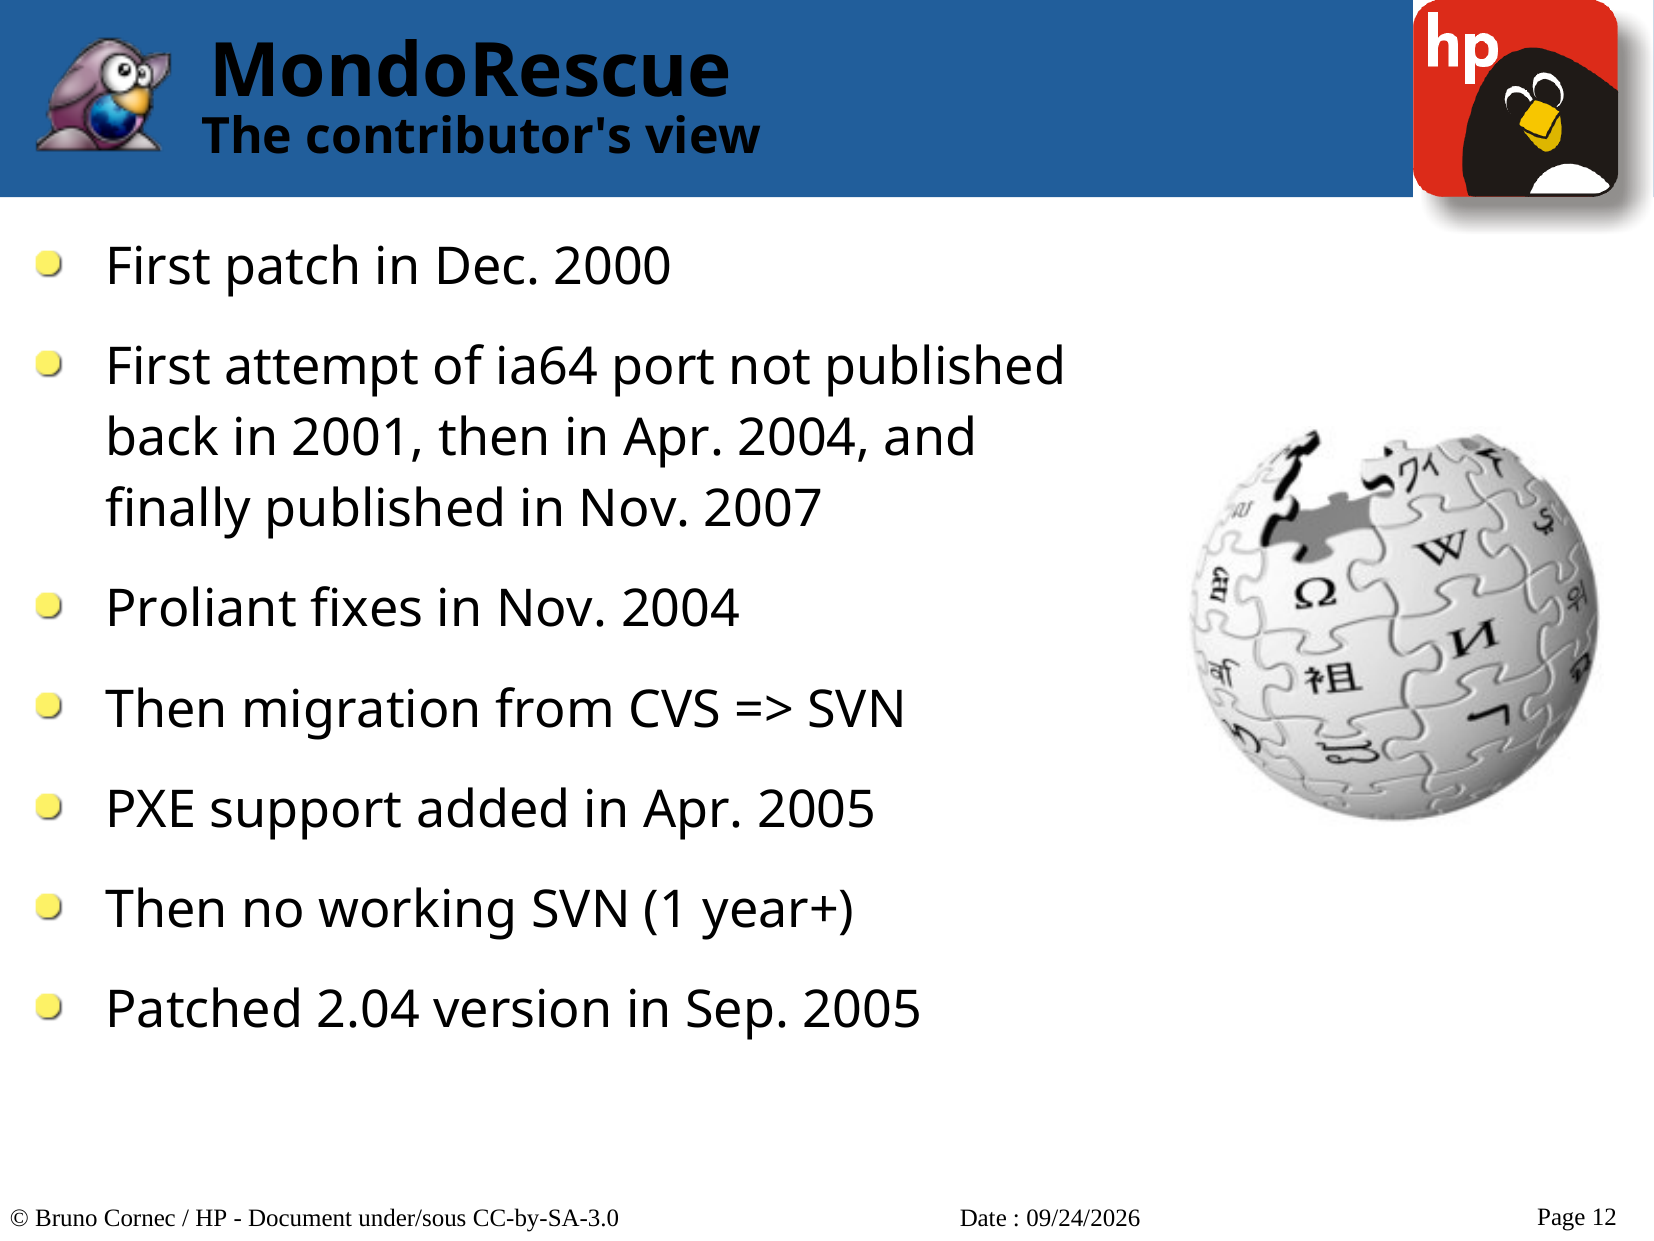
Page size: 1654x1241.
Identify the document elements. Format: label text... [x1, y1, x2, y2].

picture [1413, 0, 1654, 235]
picture [1186, 426, 1604, 843]
list First patch in Dec. 2000 First attempt of ia64 port not published back in 2001, then in Apr. 2004, and finally published in Nov. 2007 Proliant fixes in Nov. 2004 Then migration from CVS => SVN PXE support added in Apr. 2005 Then no working SVN (1 year+) Patched 2.04 version in Sep. 2005 [22, 229, 1134, 1149]
picture [0, 0, 211, 199]
title The contributor's view [201, 32, 1191, 241]
